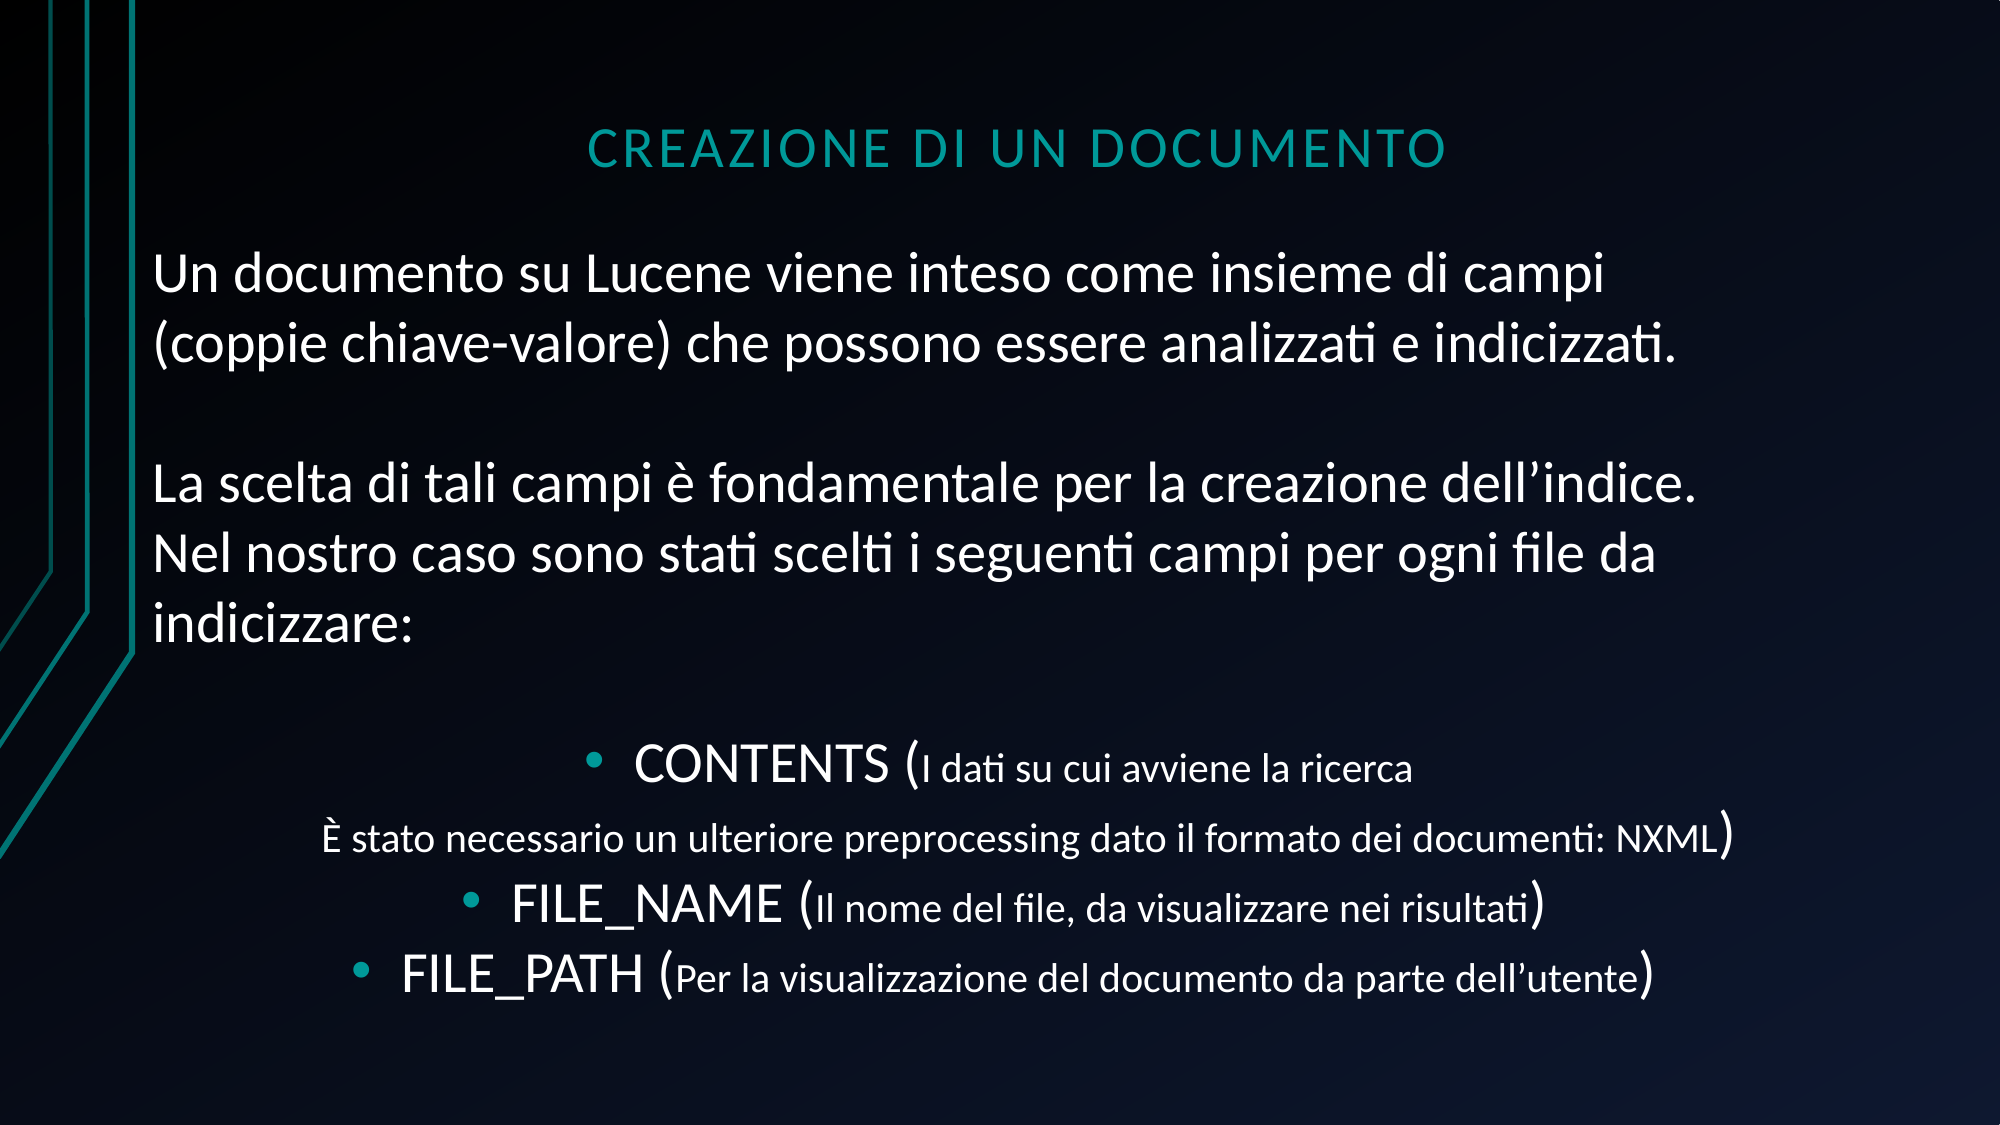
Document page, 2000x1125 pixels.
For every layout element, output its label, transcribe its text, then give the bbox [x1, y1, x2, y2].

list Un documento su Lucene viene inteso come insieme di campi (coppie chiave-valore) che possono essere analizzati e indicizzati. La scelta di tali campi è fondamentale per la creazione dell’indice. Nel nostro caso sono stati scelti i seguenti campi per ogni file da indicizzare: CONTENTS (I dati su cui avviene la ricerca È stato necessario un ulteriore preprocessing dato il formato dei documenti: NXML) FILE_NAME (Il nome del file, da visualizzare nei risultati) FILE_PATH (Per la visualizzazione del documento da parte dell’utente) [82, 224, 1926, 1040]
list Creazione di un documento [35, 90, 2000, 189]
